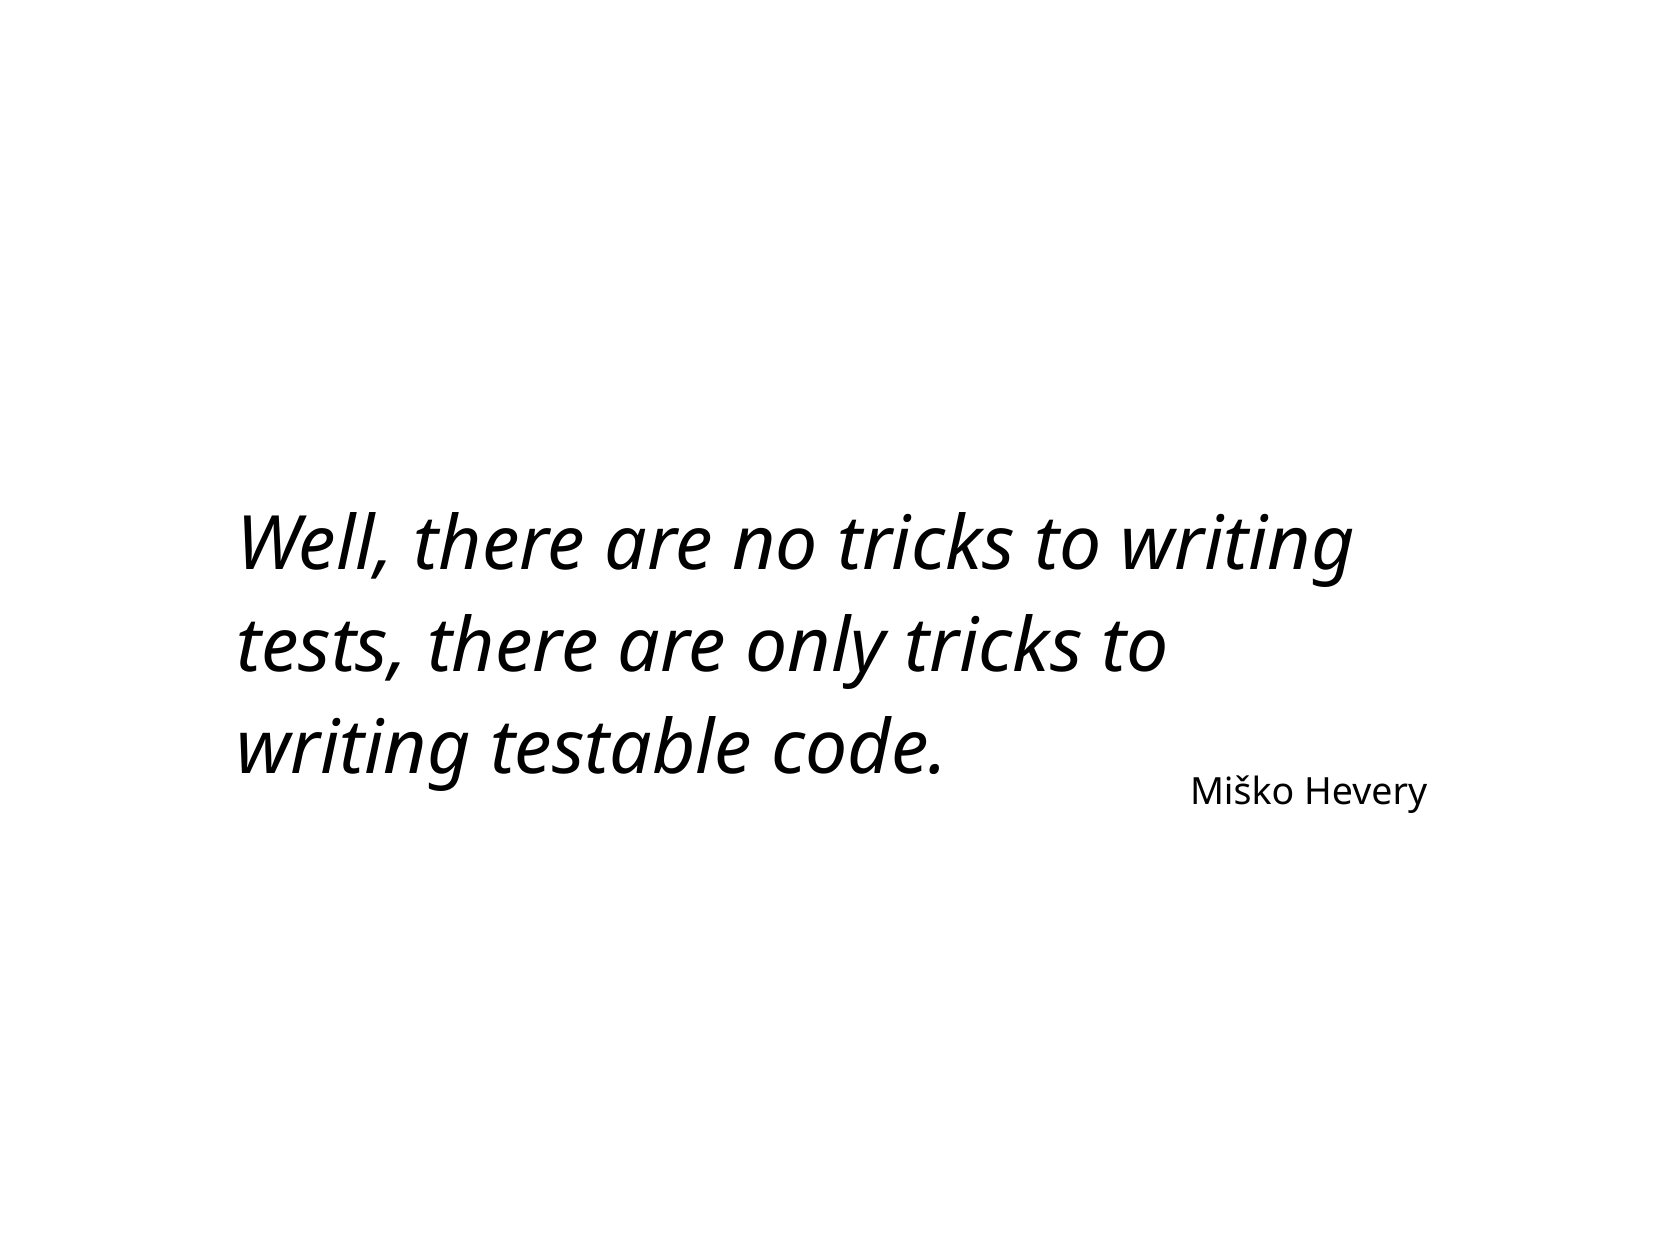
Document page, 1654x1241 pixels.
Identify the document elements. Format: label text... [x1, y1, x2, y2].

text_box Miško Hevery [1175, 756, 1425, 816]
text_box Well, there are no tricks to writing tests, there are only tricks to writing testable code. [221, 481, 1433, 759]
